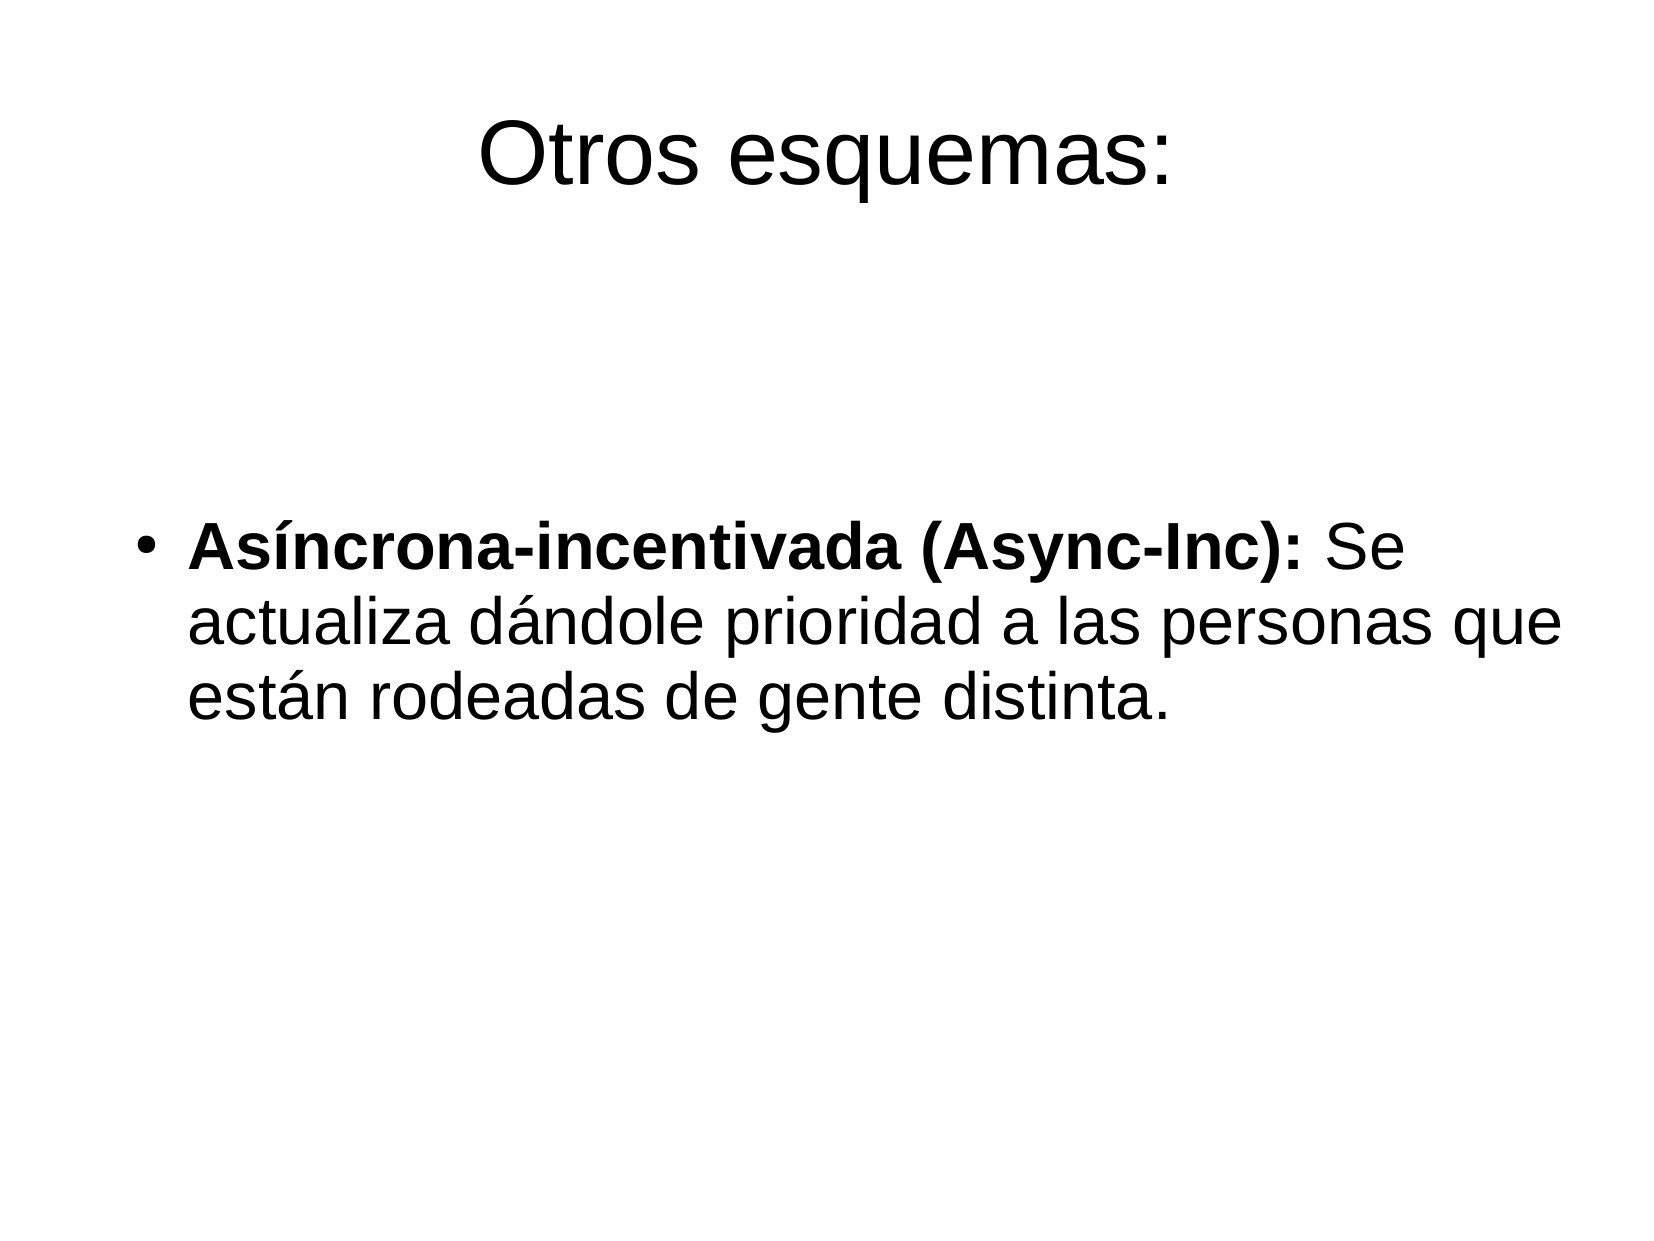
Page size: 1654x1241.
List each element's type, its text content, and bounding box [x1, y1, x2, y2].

title Otros esquemas: [82, 49, 1571, 257]
list Asíncrona-incentivada (Async-Inc): Se actualiza dándole prioridad a las personas que están rodeadas de gente distinta. [116, 405, 1606, 850]
